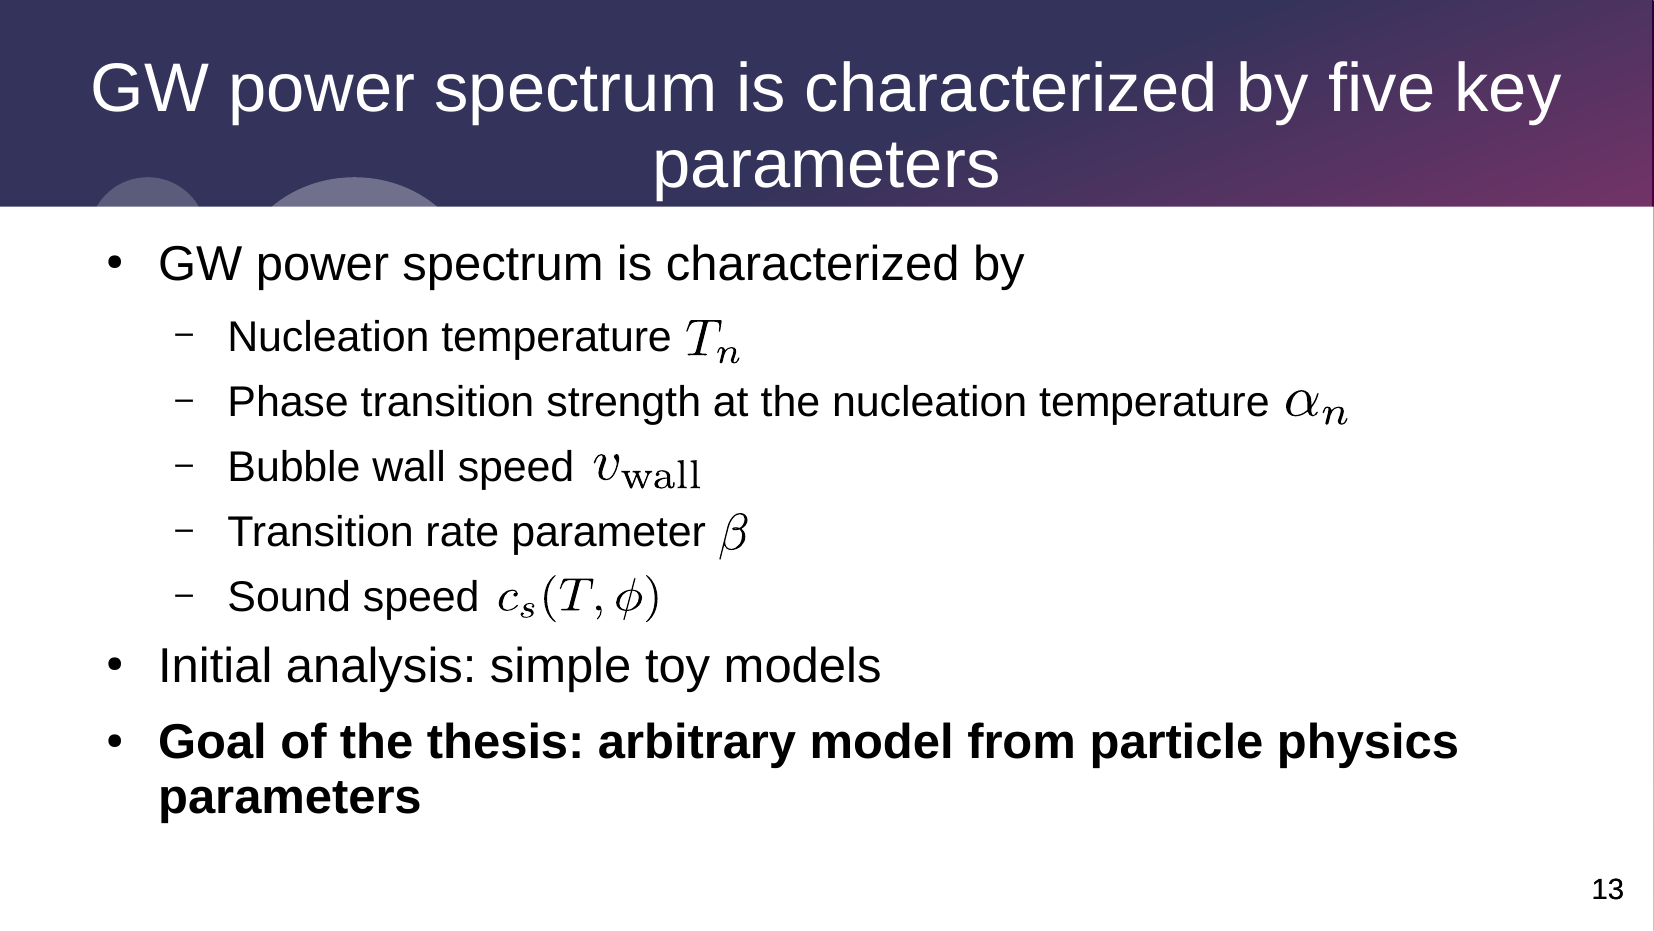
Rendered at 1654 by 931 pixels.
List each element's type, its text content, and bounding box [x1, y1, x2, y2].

picture [683, 318, 742, 366]
title GW power spectrum is characterized by five key parameters [88, 44, 1565, 207]
picture [717, 513, 748, 560]
list GW power spectrum is characterized by Nucleation temperature Phase transition strength at the nucleation temperature Bubble wall speed Transition rate parameter Sound speed Initial analysis: simple toy models Goal of the thesis: arbitrary model from particle physics parameters [88, 236, 1565, 827]
picture [589, 451, 702, 491]
picture [494, 573, 660, 624]
picture [1281, 387, 1350, 427]
